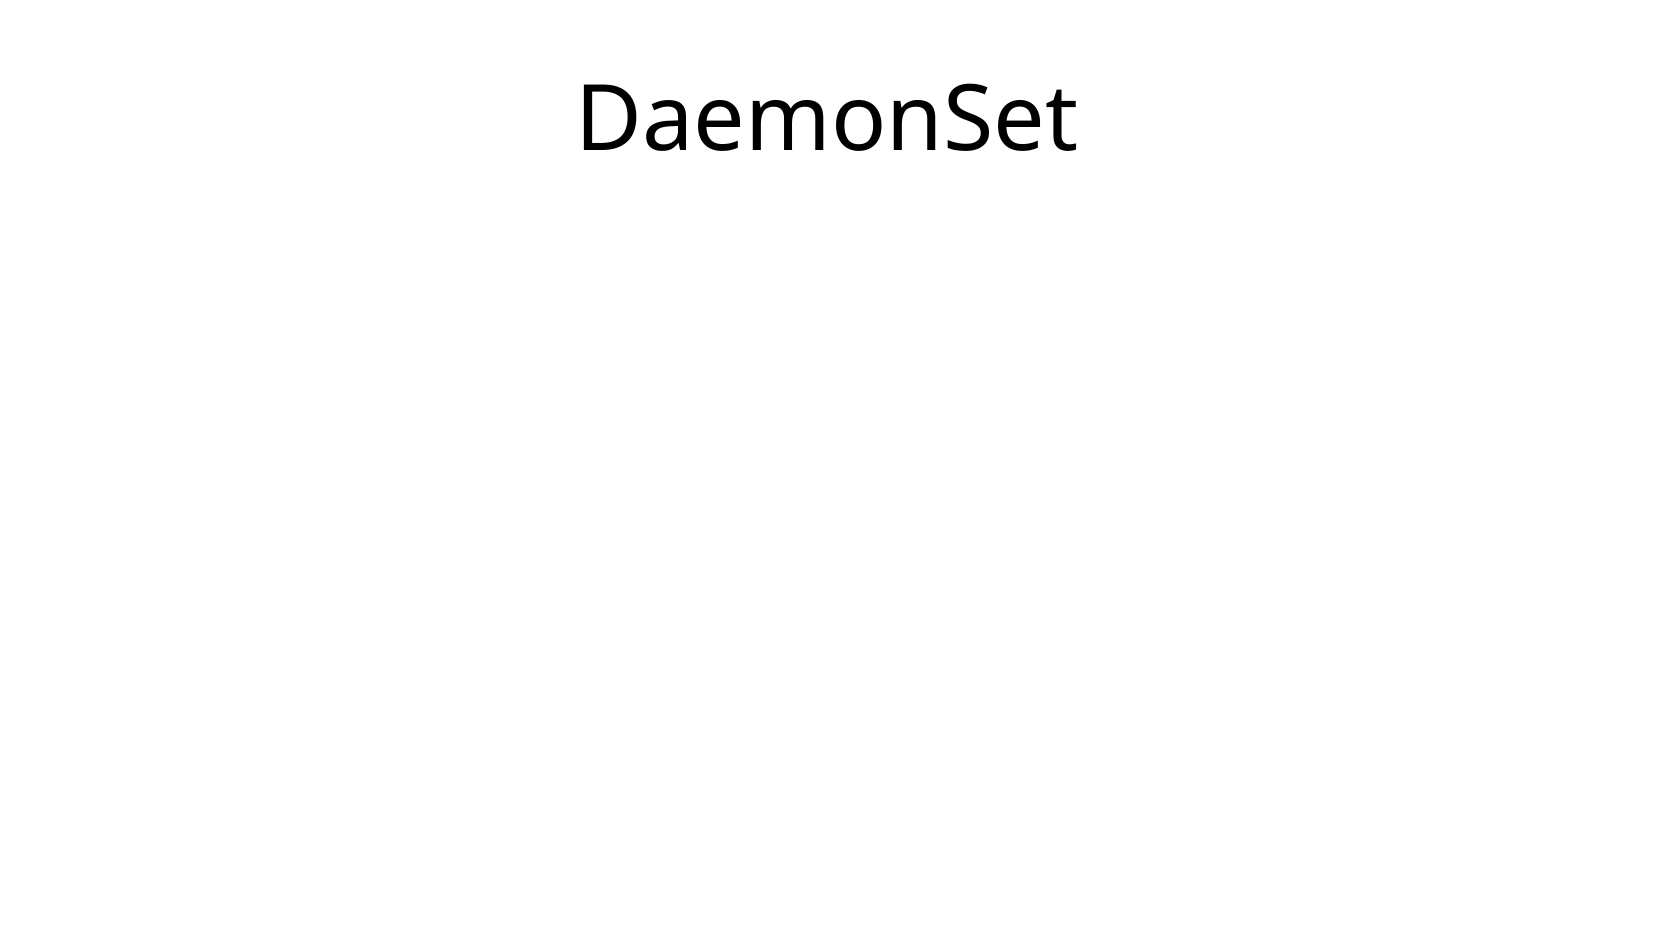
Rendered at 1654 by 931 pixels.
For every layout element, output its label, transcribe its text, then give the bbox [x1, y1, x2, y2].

title DaemonSet [82, 37, 1571, 193]
